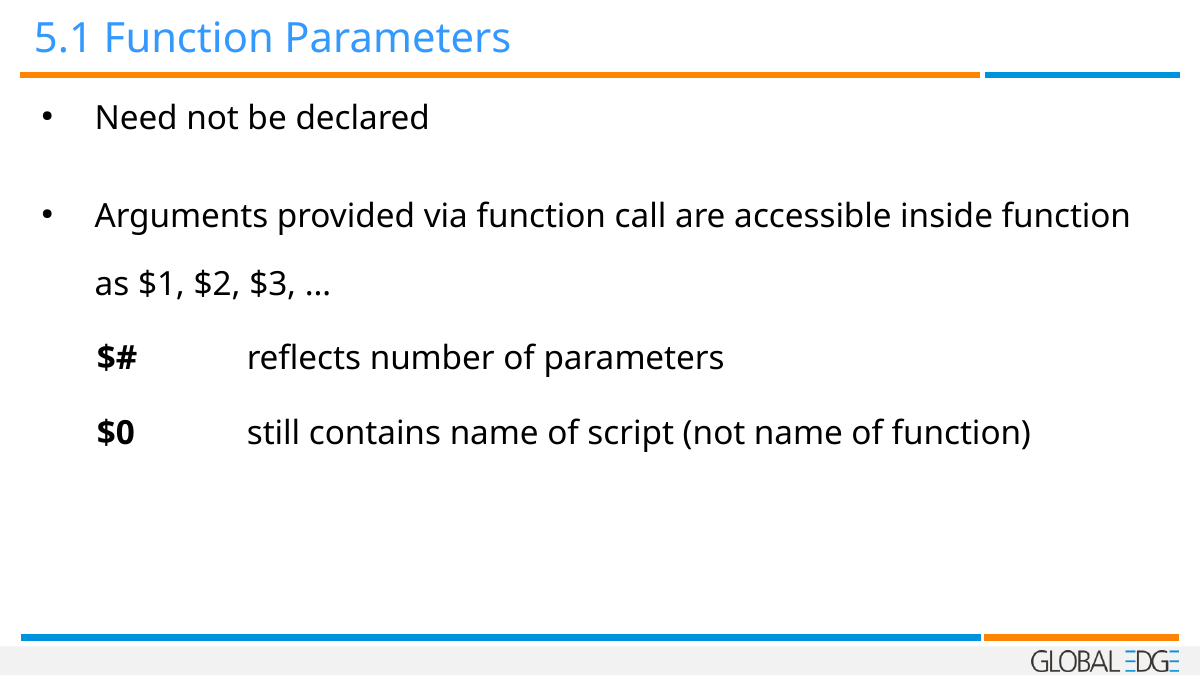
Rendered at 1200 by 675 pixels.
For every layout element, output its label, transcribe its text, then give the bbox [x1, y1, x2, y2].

title 5.1 Function Parameters [12, 9, 1088, 63]
picture [1031, 650, 1179, 672]
list Need not be declared Arguments provided via function call are accessible inside function as $1, $2, $3, … $# reflects number of parameters $0 still contains name of script (not name of function) [23, 94, 1170, 626]
